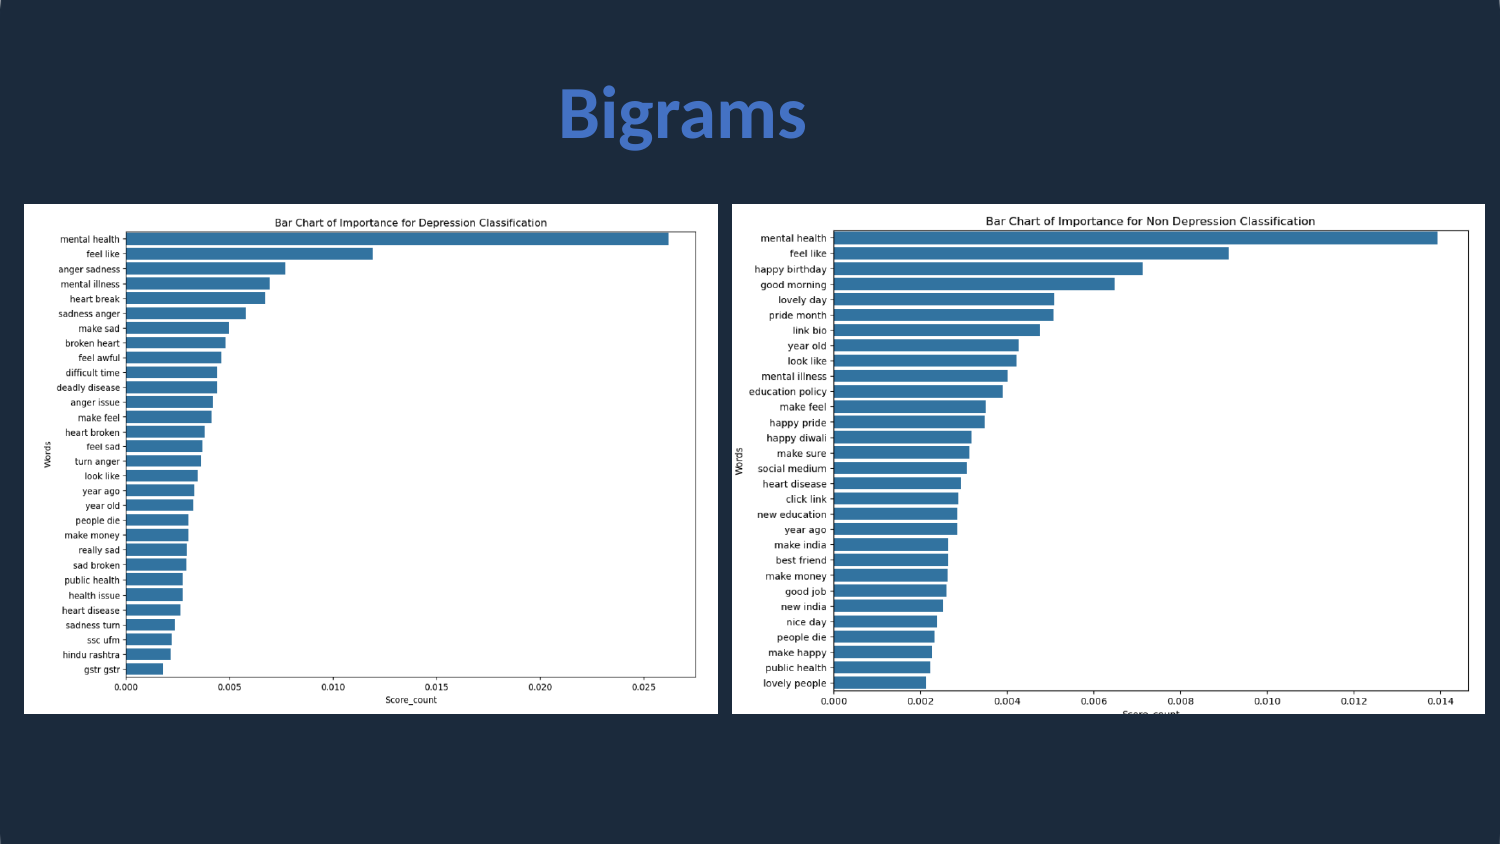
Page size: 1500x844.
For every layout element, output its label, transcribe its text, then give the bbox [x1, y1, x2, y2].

text_box Bigrams [543, 55, 844, 162]
picture [0, 0, 1500, 844]
